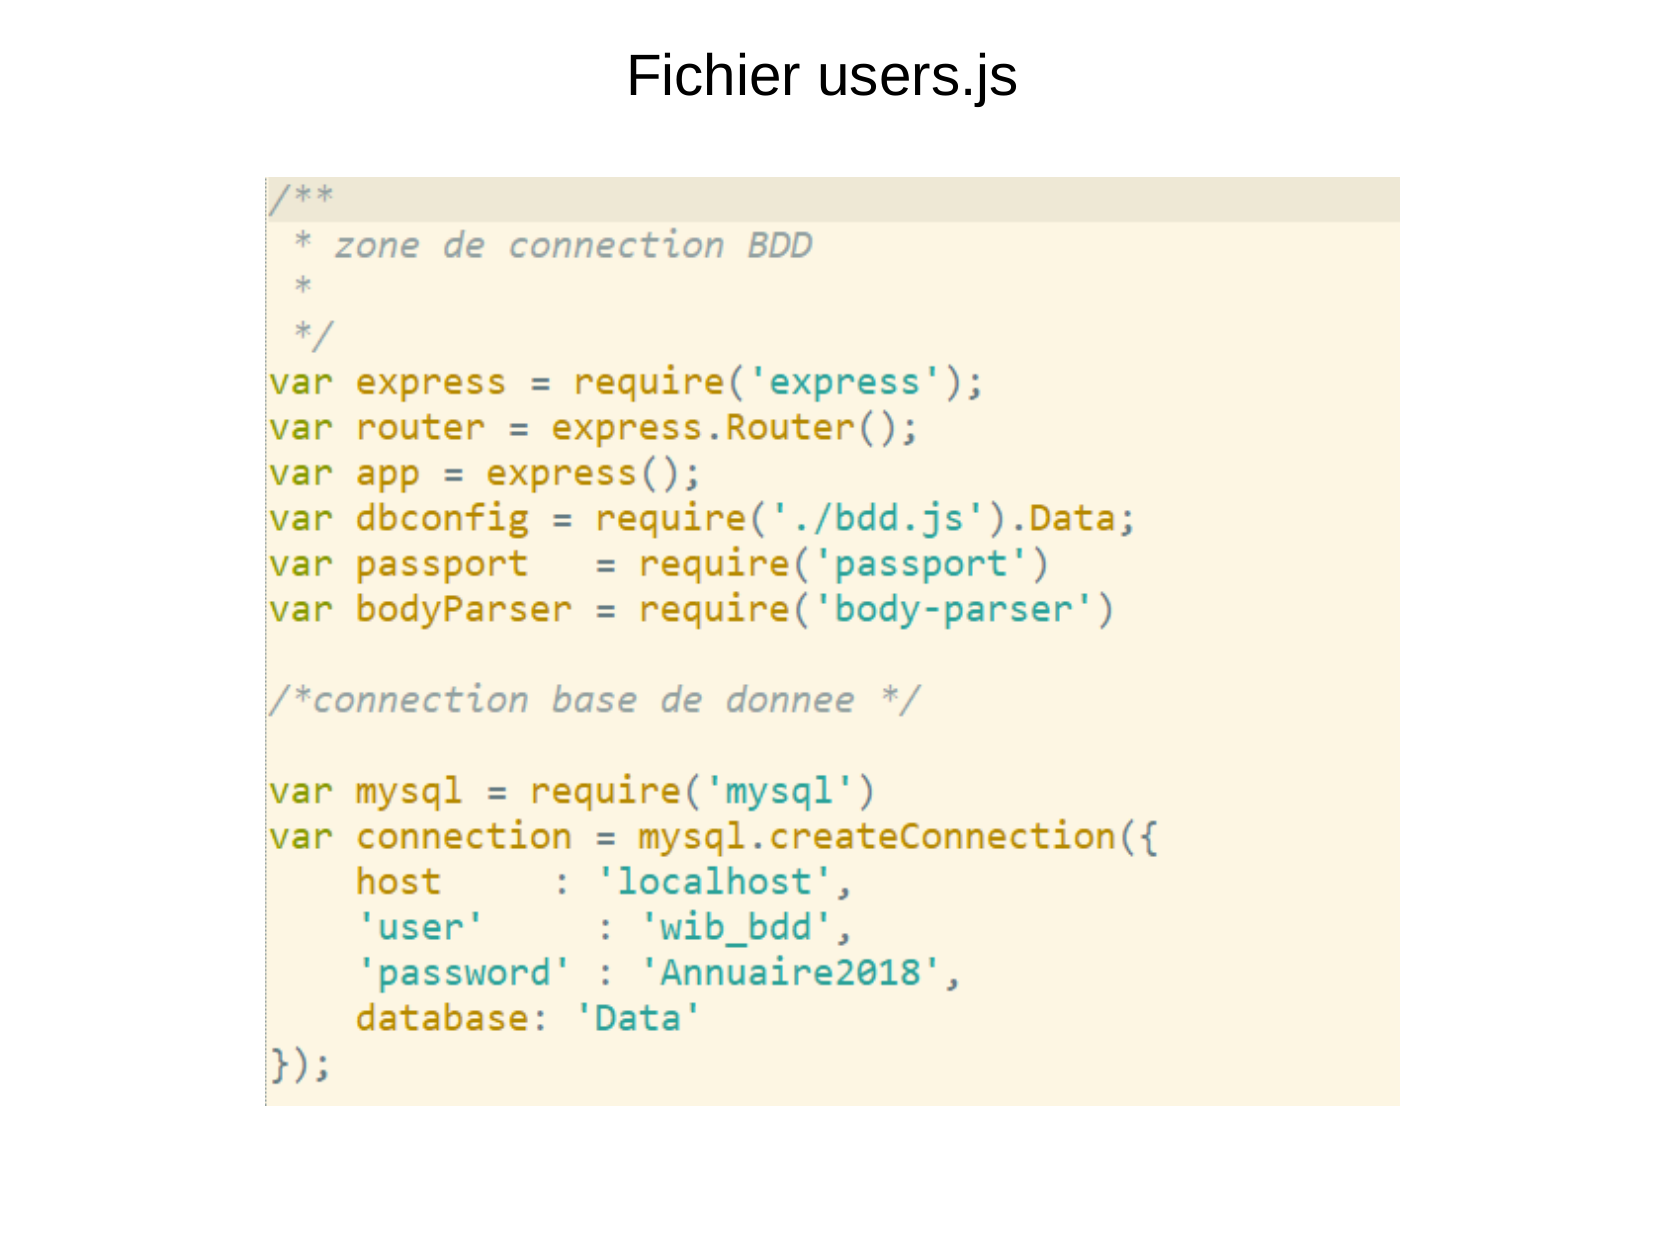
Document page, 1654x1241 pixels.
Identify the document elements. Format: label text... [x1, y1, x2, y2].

text_box Fichier users.js [611, 35, 1043, 130]
picture [265, 177, 1400, 1106]
